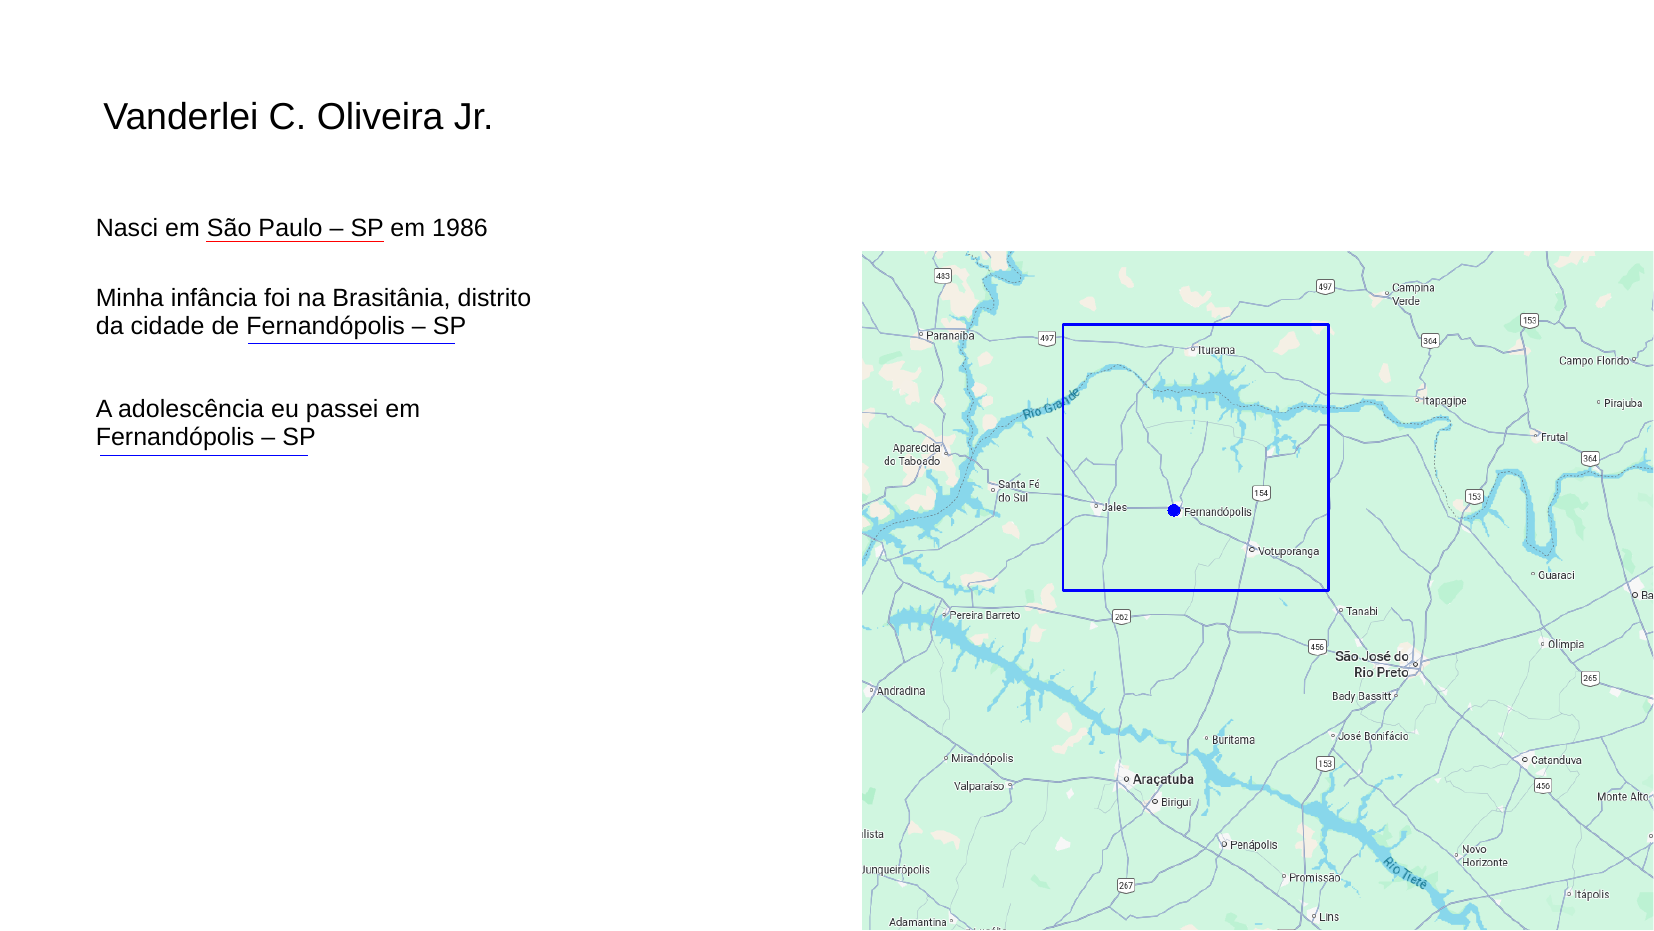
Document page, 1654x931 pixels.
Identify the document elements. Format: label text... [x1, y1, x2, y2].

text_box Minha infância foi na Brasitânia, distrito da cidade de Fernandópolis – SP [81, 276, 556, 375]
picture [862, 251, 1654, 930]
text_box Vanderlei C. Oliveira Jr. [88, 88, 510, 146]
text_box Nasci em São Paulo – SP em 1986 [81, 206, 502, 250]
text_box A adolescência eu passei em Fernandópolis – SP [81, 387, 583, 459]
text_box [1167, 504, 1180, 517]
